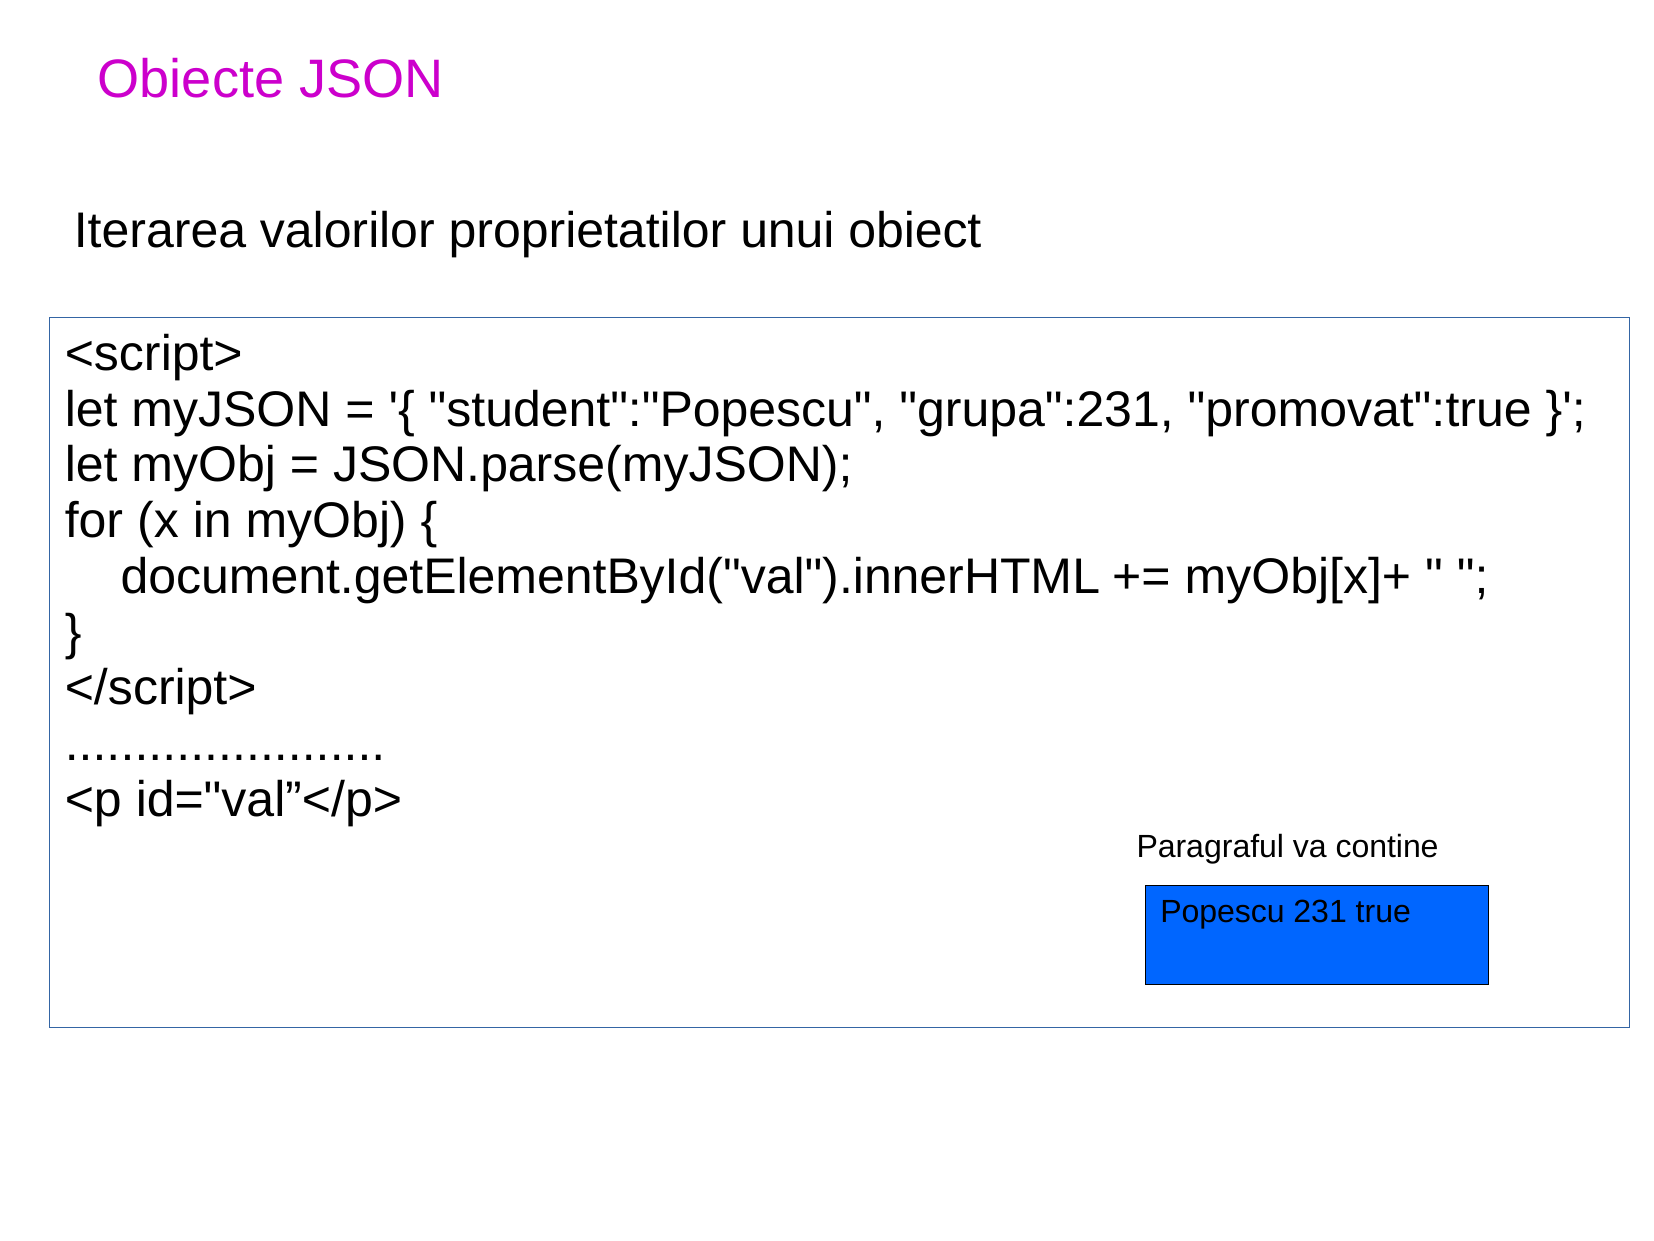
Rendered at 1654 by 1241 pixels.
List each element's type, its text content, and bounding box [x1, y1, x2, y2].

text_box Paragraful va contine [1121, 820, 1506, 881]
text_box Popescu 231 true [1145, 885, 1489, 985]
text_box Obiecte JSON [82, 41, 474, 130]
text_box Iterarea valorilor proprietatilor unui obiect [58, 194, 1032, 317]
text_box <script> let myJSON = '{ "student":"Popescu", "grupa":231, "promovat":true }'; let myObj = JSON.parse(myJSON); for (x in myObj) { document.getElementById("val").innerHTML += myObj[x]+ " "; } </script> ....................... <p id="val”</p> [49, 317, 1630, 1028]
